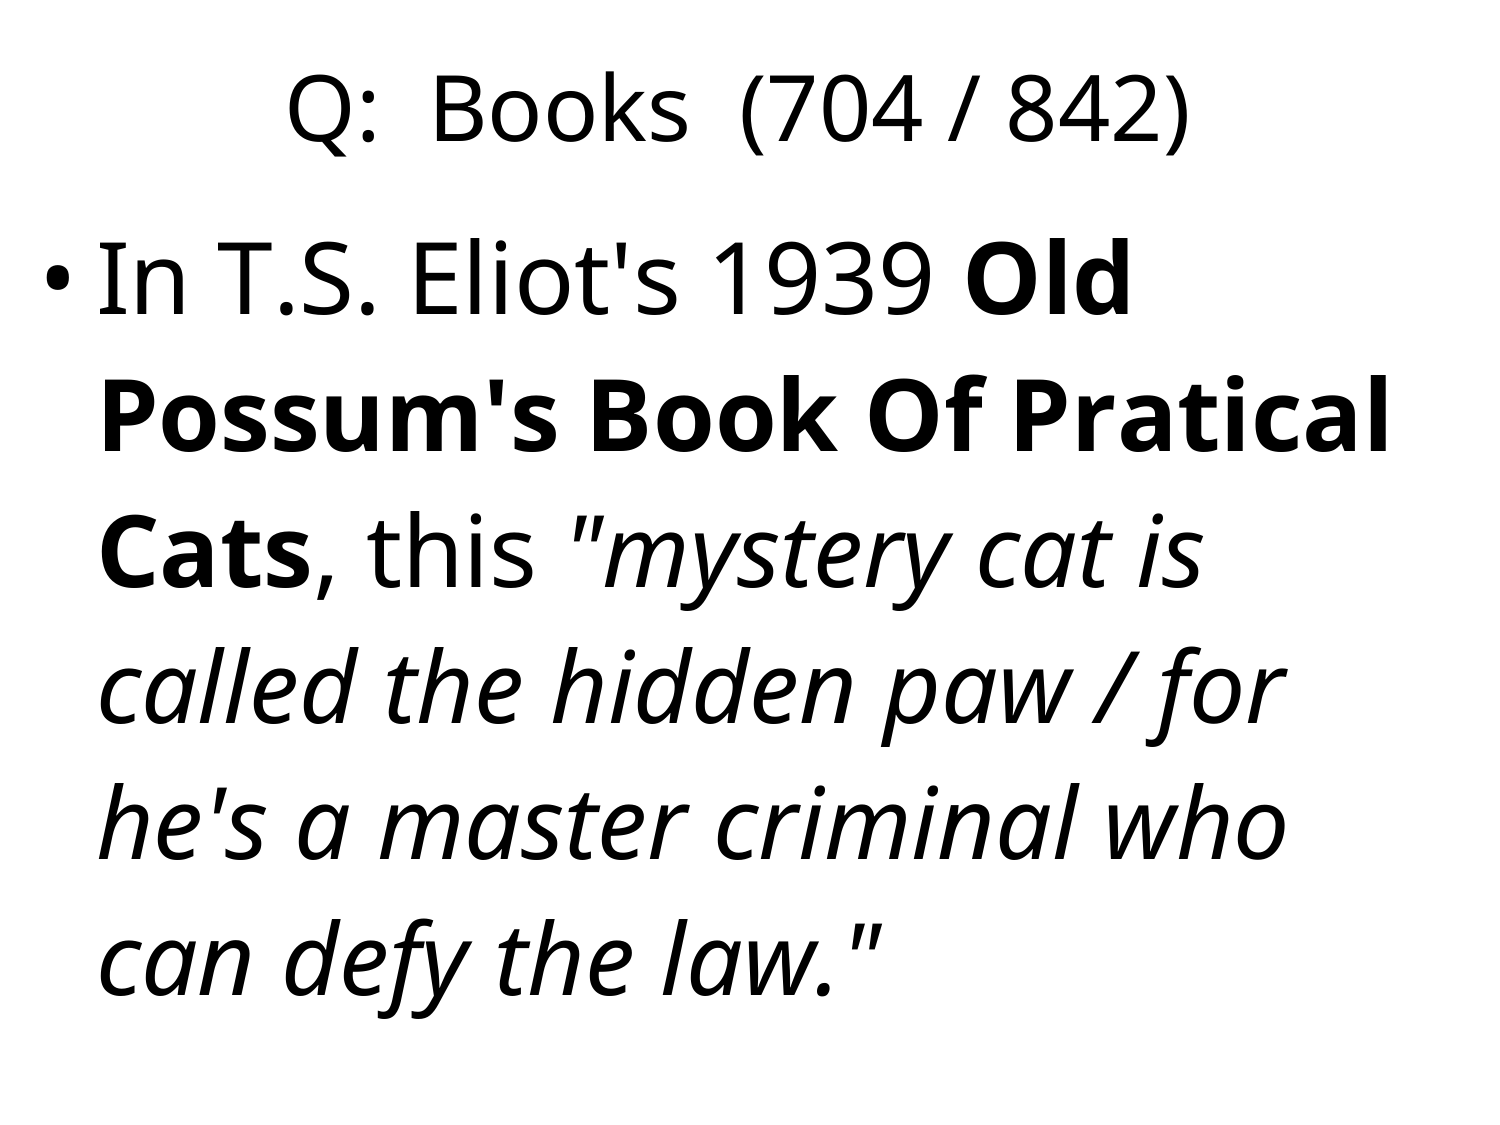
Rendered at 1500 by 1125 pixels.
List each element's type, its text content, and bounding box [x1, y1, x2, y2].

title Q: Books (704 / 842) [24, 12, 1476, 200]
list In T.S. Eliot's 1939 Old Possum's Book Of Pratical Cats, this "mystery cat is called the hidden paw / for he's a master criminal who can defy the law." [24, 200, 1476, 1101]
